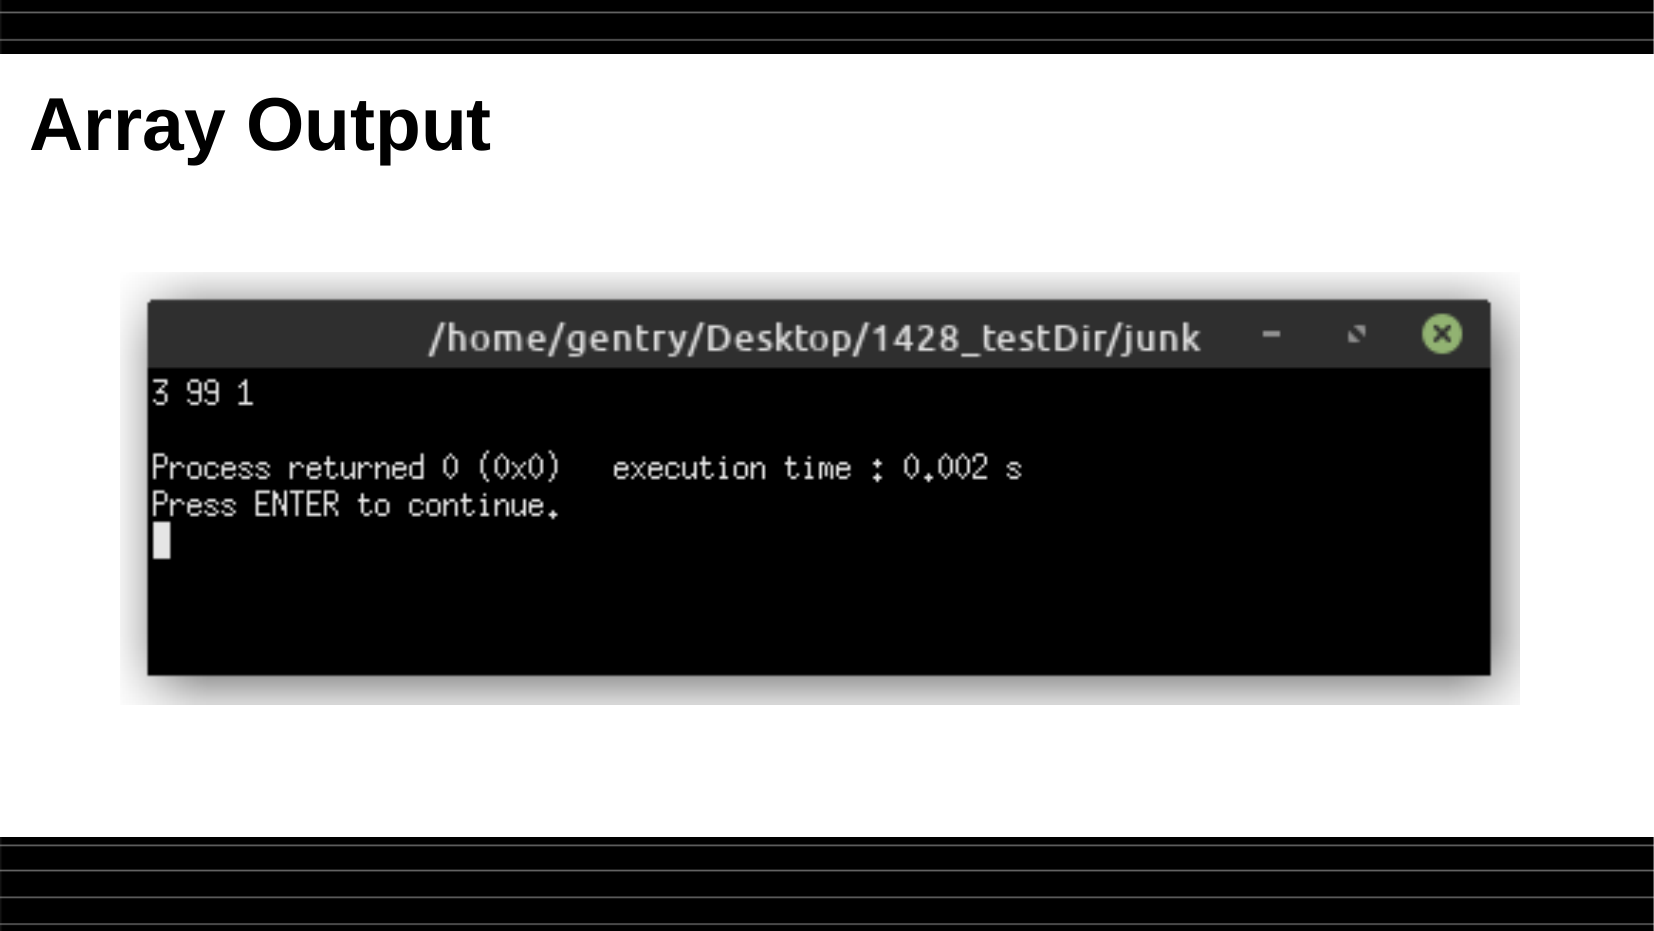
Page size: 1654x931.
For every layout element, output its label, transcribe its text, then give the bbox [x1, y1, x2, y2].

picture [0, 0, 1654, 54]
picture [120, 272, 1520, 706]
text_box Array Output [15, 75, 1546, 174]
picture [0, 837, 1654, 931]
